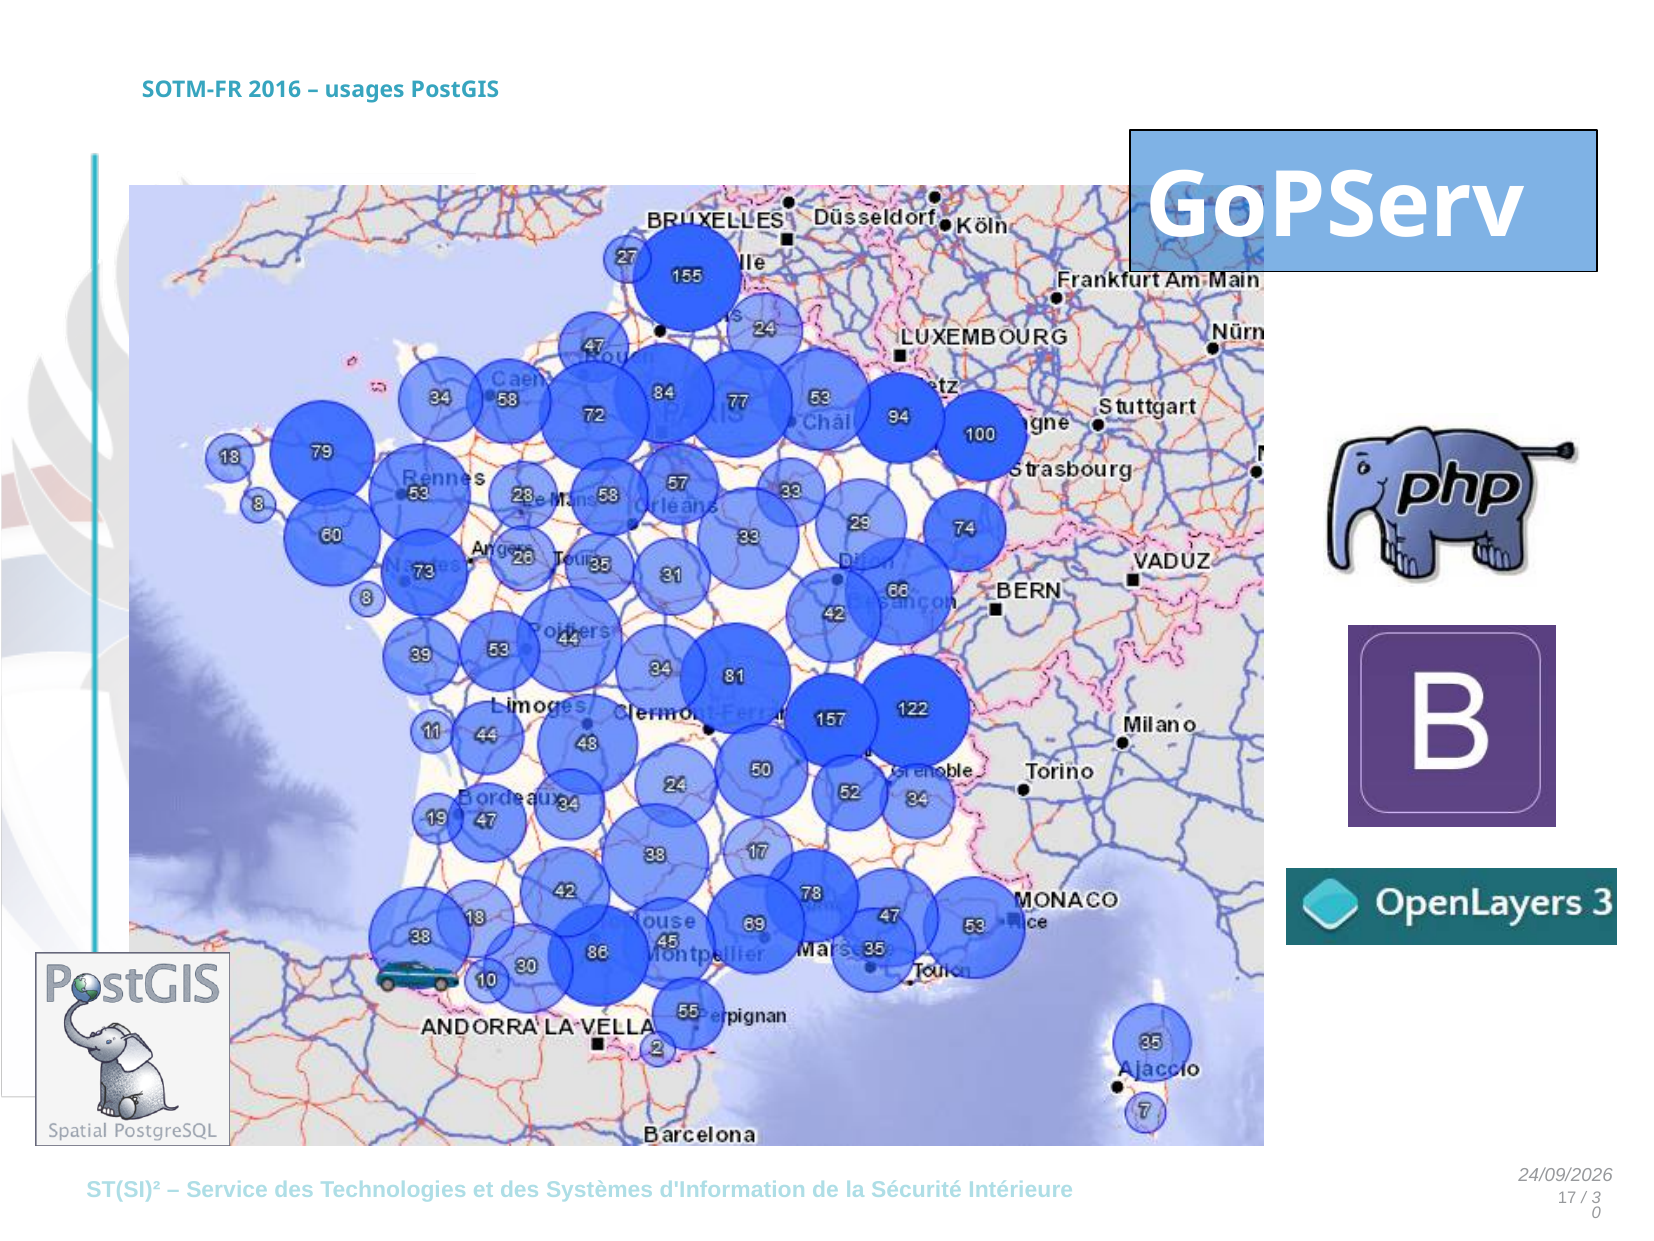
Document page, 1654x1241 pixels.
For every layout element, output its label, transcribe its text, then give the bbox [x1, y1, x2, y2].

picture [1286, 868, 1617, 945]
text_box GoPServ [1130, 129, 1597, 258]
picture [0, 86, 1264, 1176]
picture [1323, 413, 1580, 587]
picture [1348, 625, 1556, 827]
title SOTM-FR 2016 – usages PostGIS [141, 70, 1571, 107]
